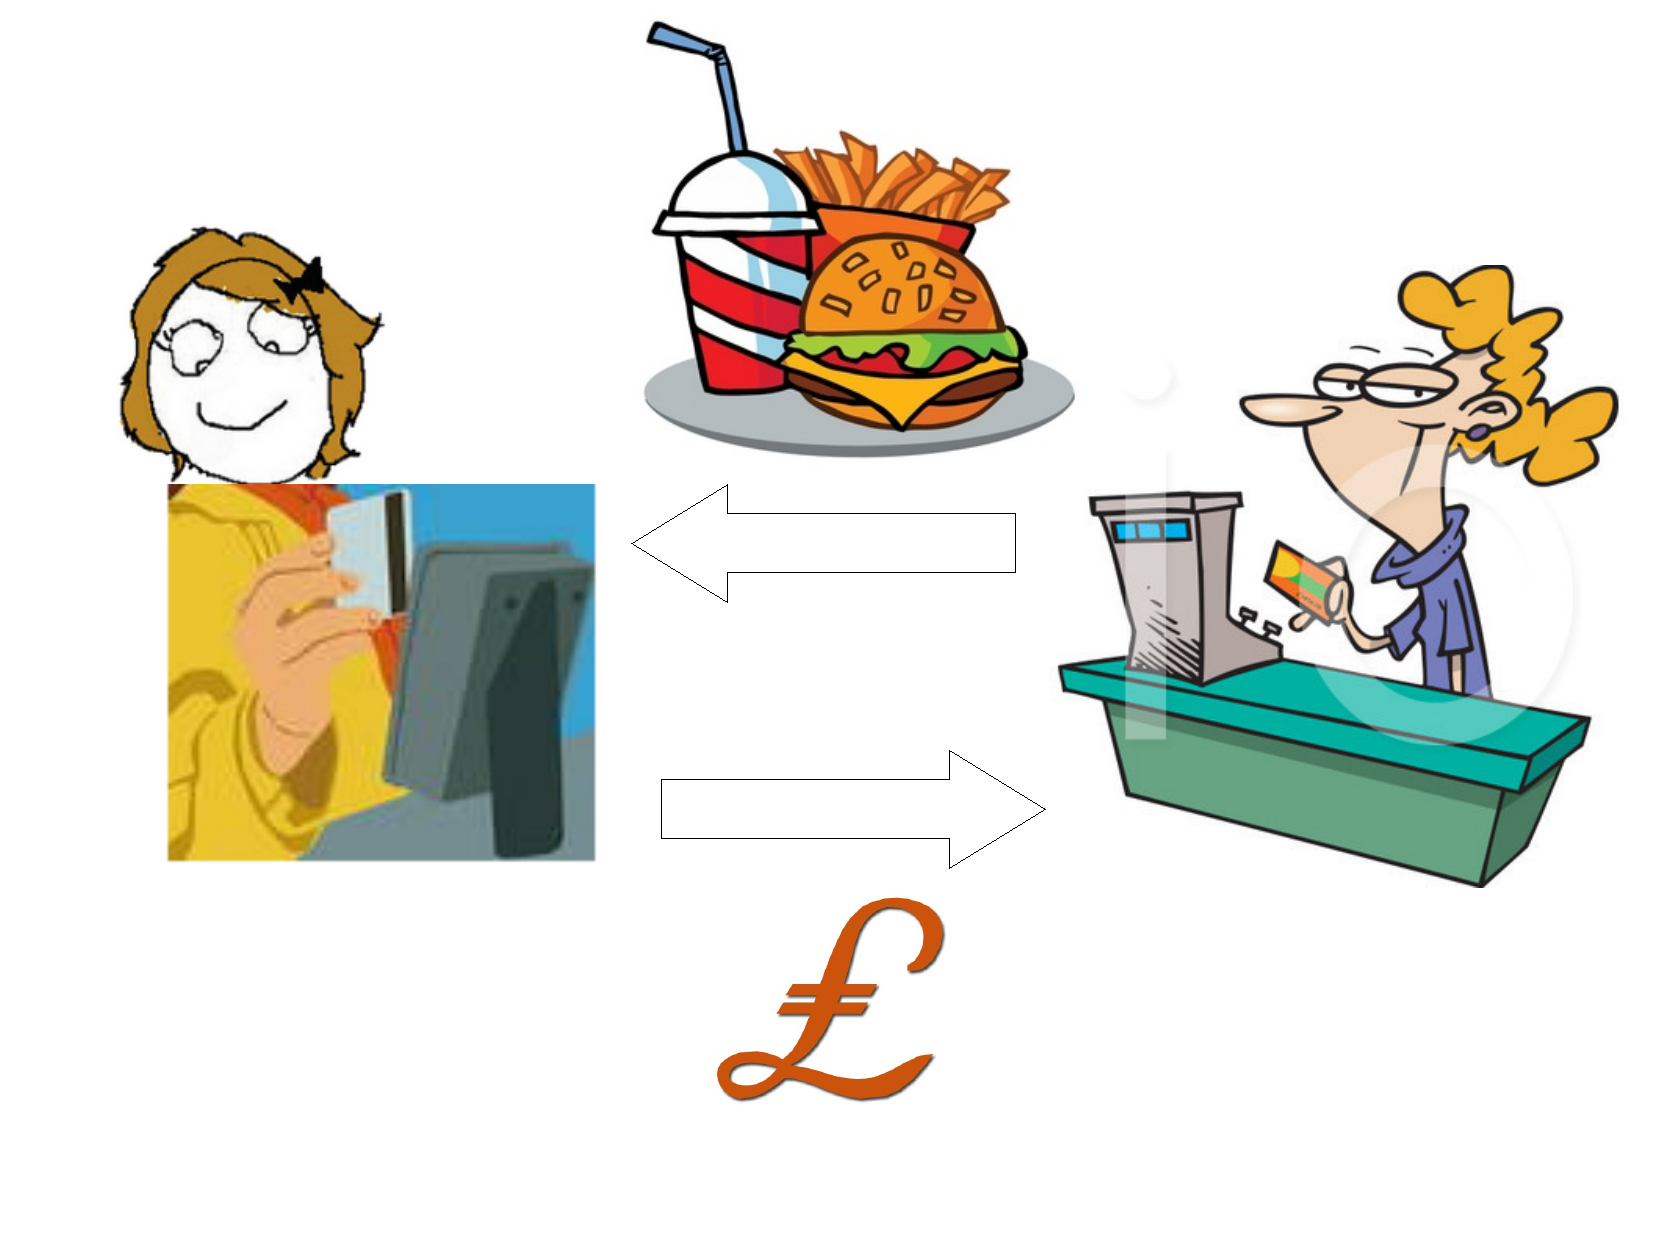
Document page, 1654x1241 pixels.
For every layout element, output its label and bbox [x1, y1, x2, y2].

text_box [631, 484, 1016, 603]
text_box [661, 750, 1046, 869]
picture [108, 218, 603, 869]
picture [708, 885, 952, 1132]
picture [620, 5, 1625, 888]
